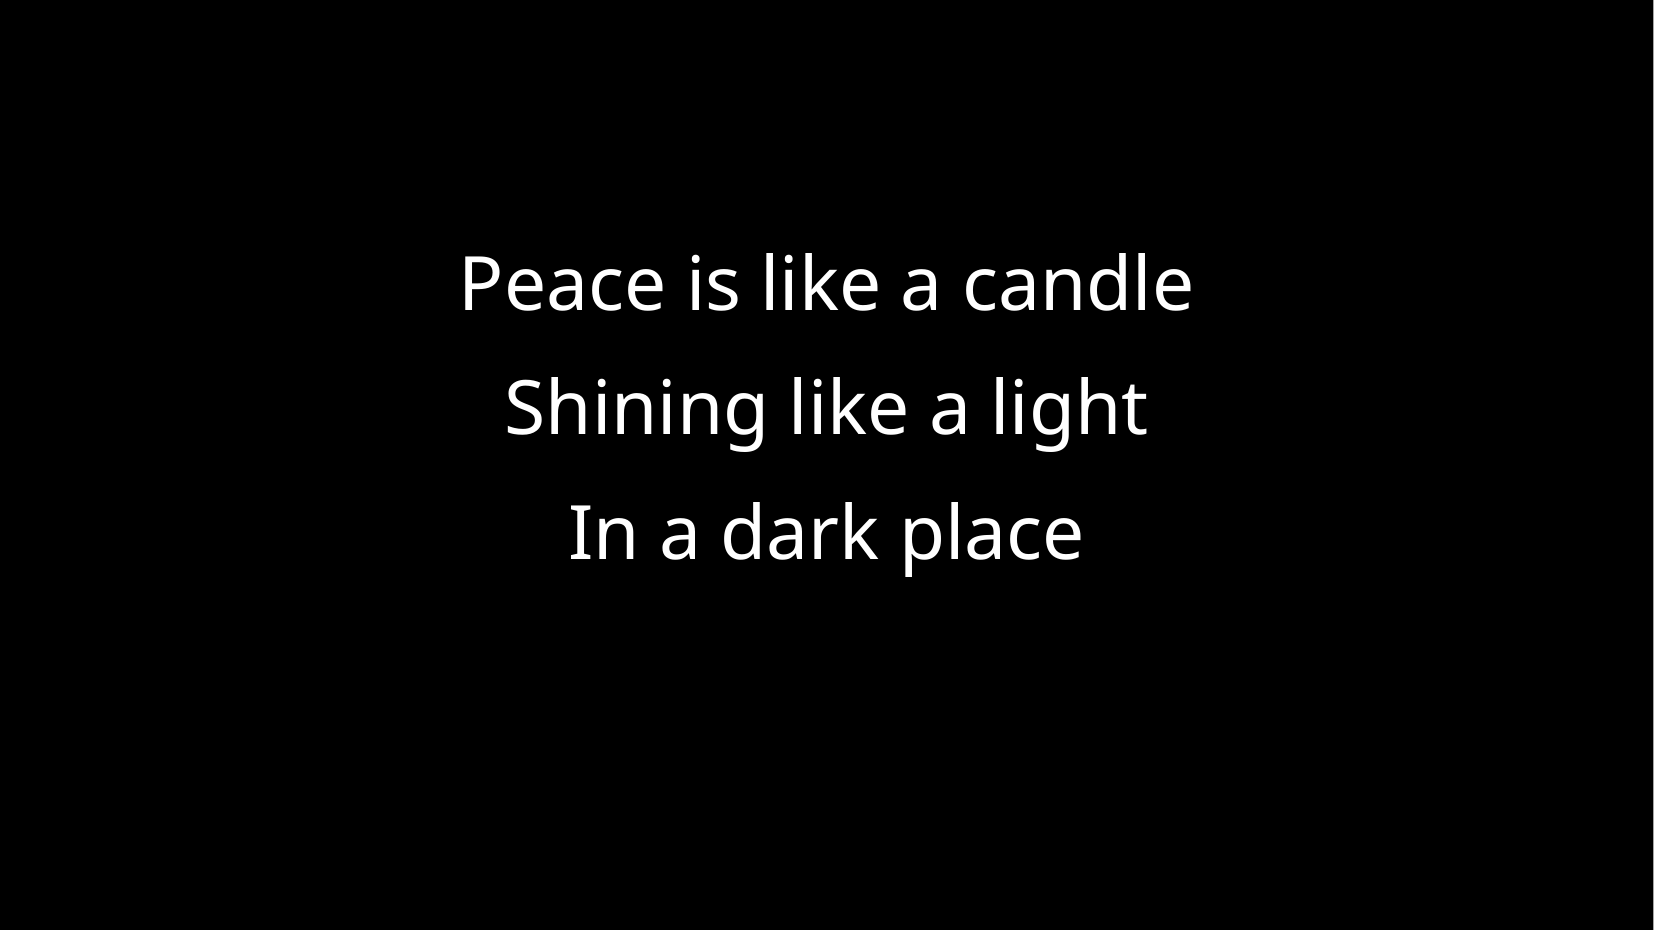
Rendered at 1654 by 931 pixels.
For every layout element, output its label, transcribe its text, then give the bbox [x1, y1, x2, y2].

list Peace is like a candle Shining like a light In a dark place [0, 230, 1654, 922]
